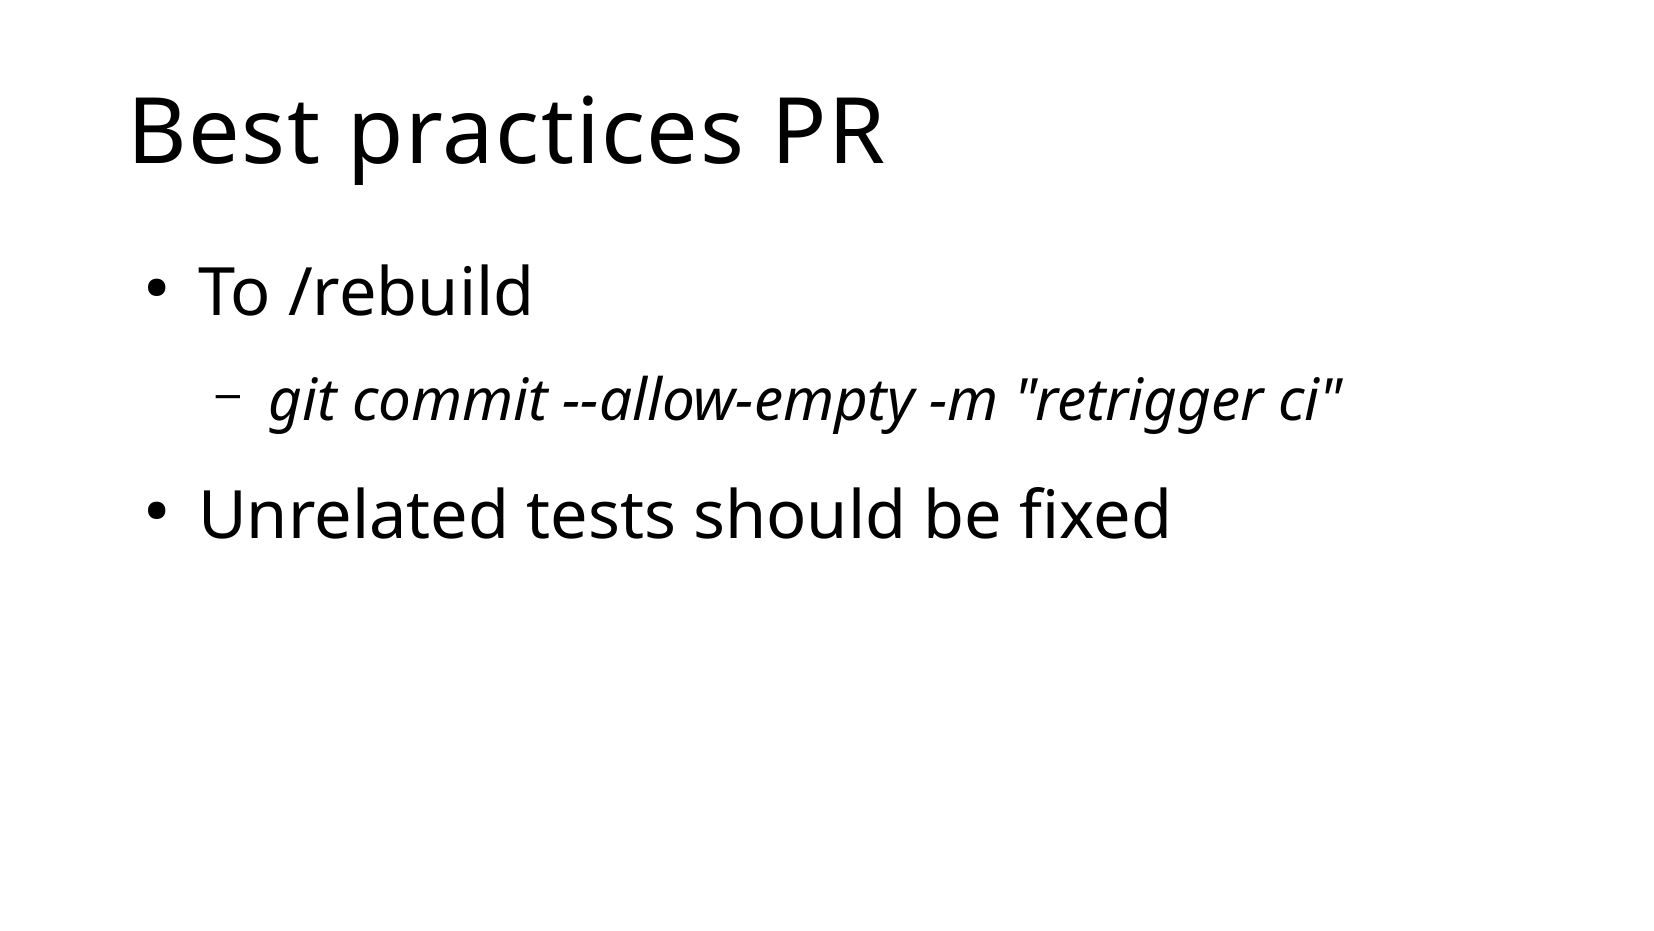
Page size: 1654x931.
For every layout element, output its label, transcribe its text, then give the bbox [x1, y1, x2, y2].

list To /rebuild git commit --allow-empty -m "retrigger ci" Unrelated tests should be fixed [127, 244, 1527, 784]
title Best practices PR [127, 69, 1654, 187]
